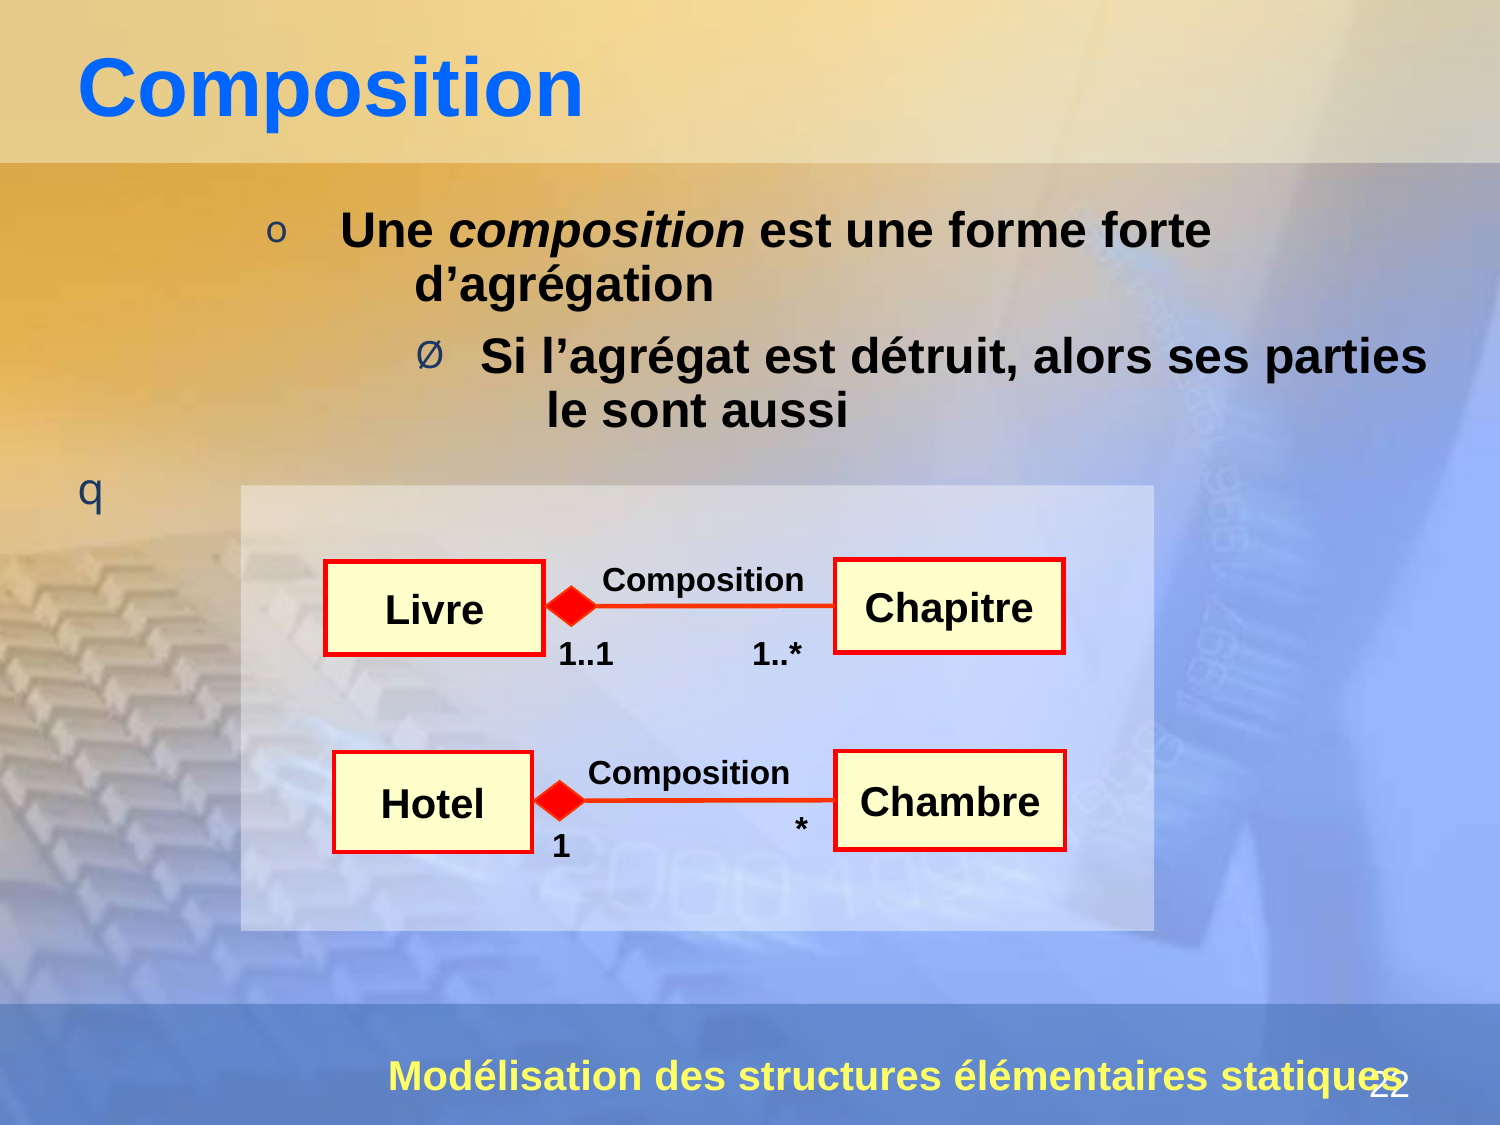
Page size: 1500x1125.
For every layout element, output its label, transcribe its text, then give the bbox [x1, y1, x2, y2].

text_box Livre [326, 561, 544, 654]
text_box Modélisation des structures élémentaires statiques [388, 1049, 1404, 1099]
text_box Chapitre [835, 559, 1064, 652]
text_box Hotel [334, 752, 532, 852]
text_box 1..* [737, 624, 830, 680]
list Une composition est une forme forte d’agrégation Si l’agrégat est détruit, alors ses parties le sont aussi [62, 196, 1470, 476]
text_box Composition [587, 551, 853, 607]
text_box * [779, 799, 840, 855]
text_box 1..1 [543, 624, 636, 680]
text_box [241, 485, 1154, 931]
text_box Composition [572, 743, 839, 799]
text_box Chambre [839, 751, 1065, 849]
title Composition [62, 37, 1469, 143]
text_box 1 [536, 816, 630, 873]
